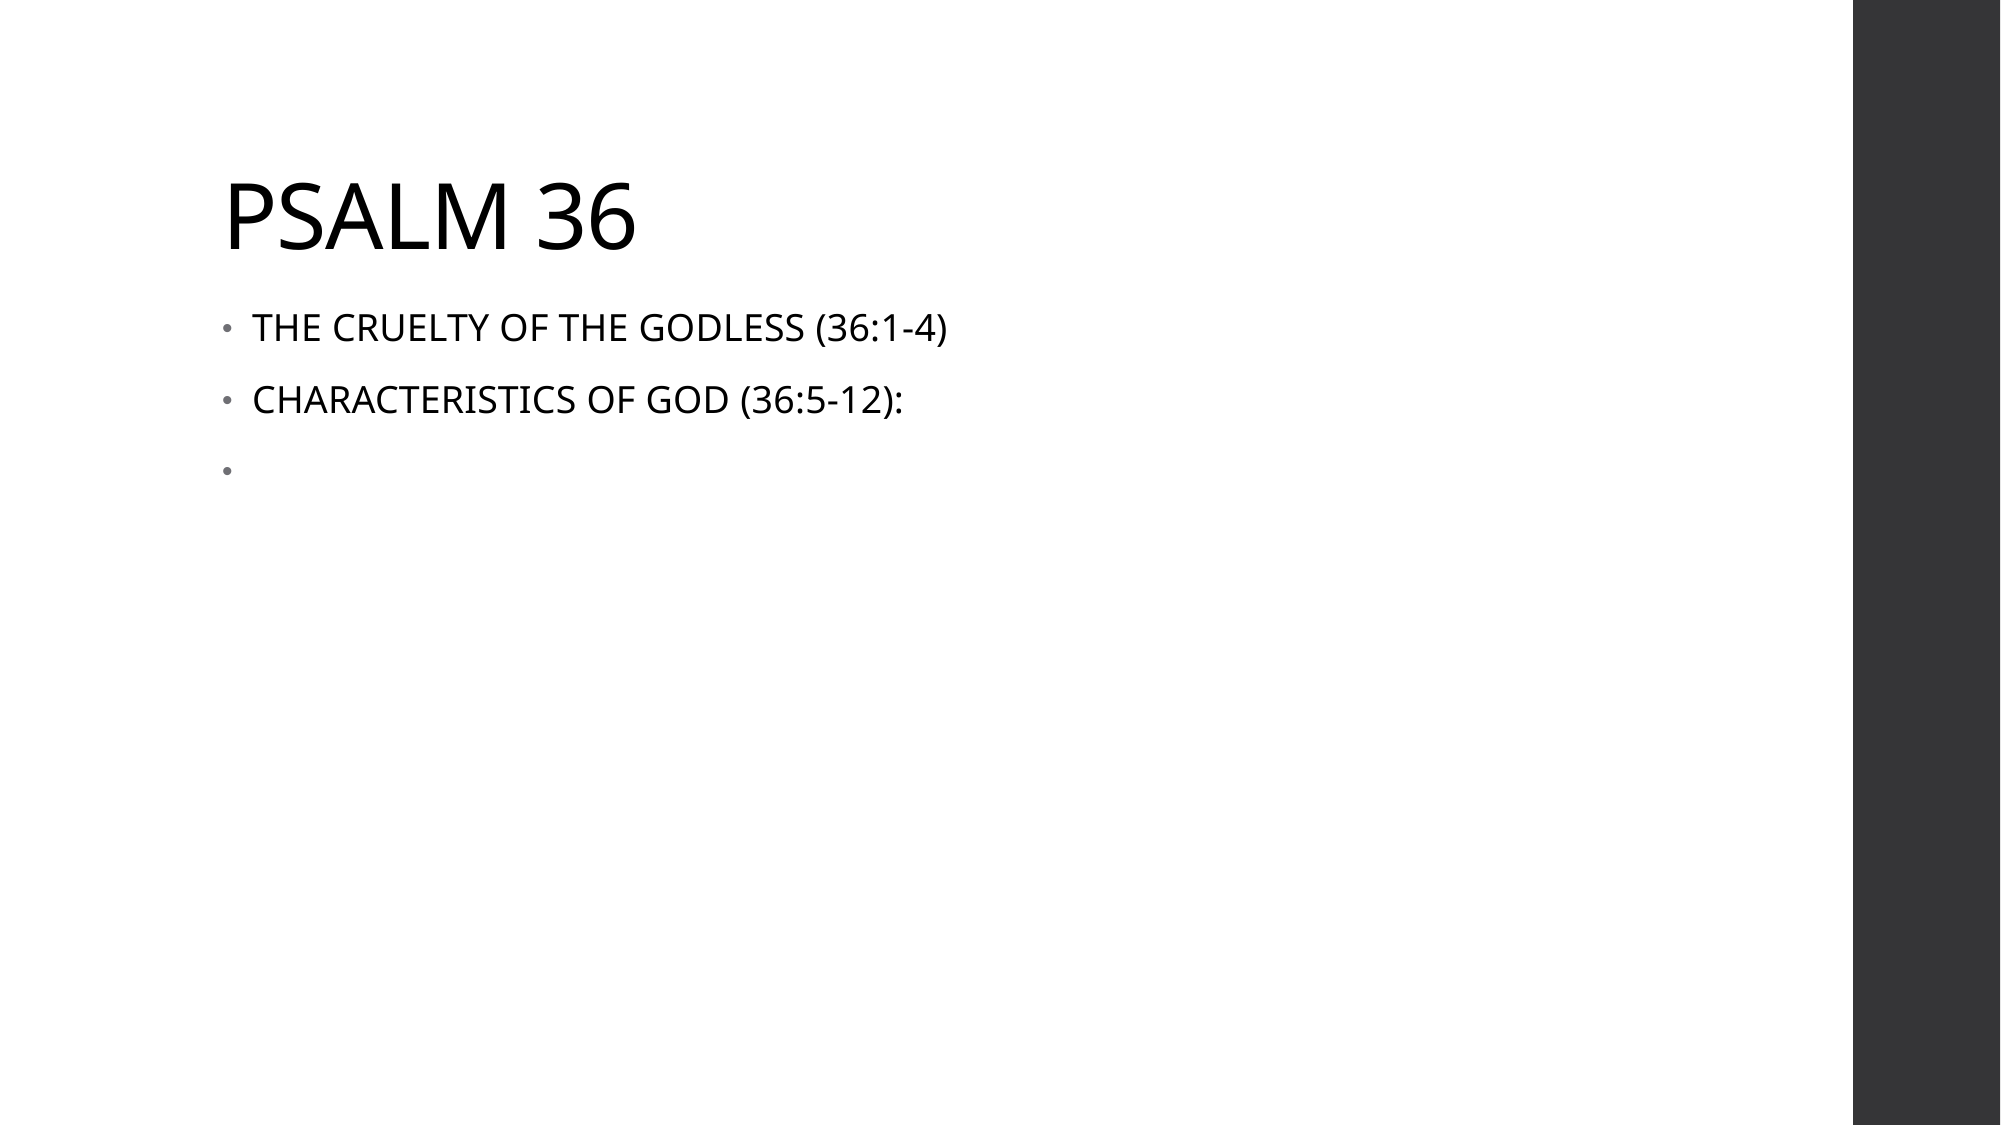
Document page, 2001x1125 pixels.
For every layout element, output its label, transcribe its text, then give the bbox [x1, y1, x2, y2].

list THE CRUELTY OF THE GODLESS (36:1-4) CHARACTERISTICS OF GOD (36:5-12): [206, 299, 1617, 1014]
title PSALM 36 [206, 60, 1797, 278]
